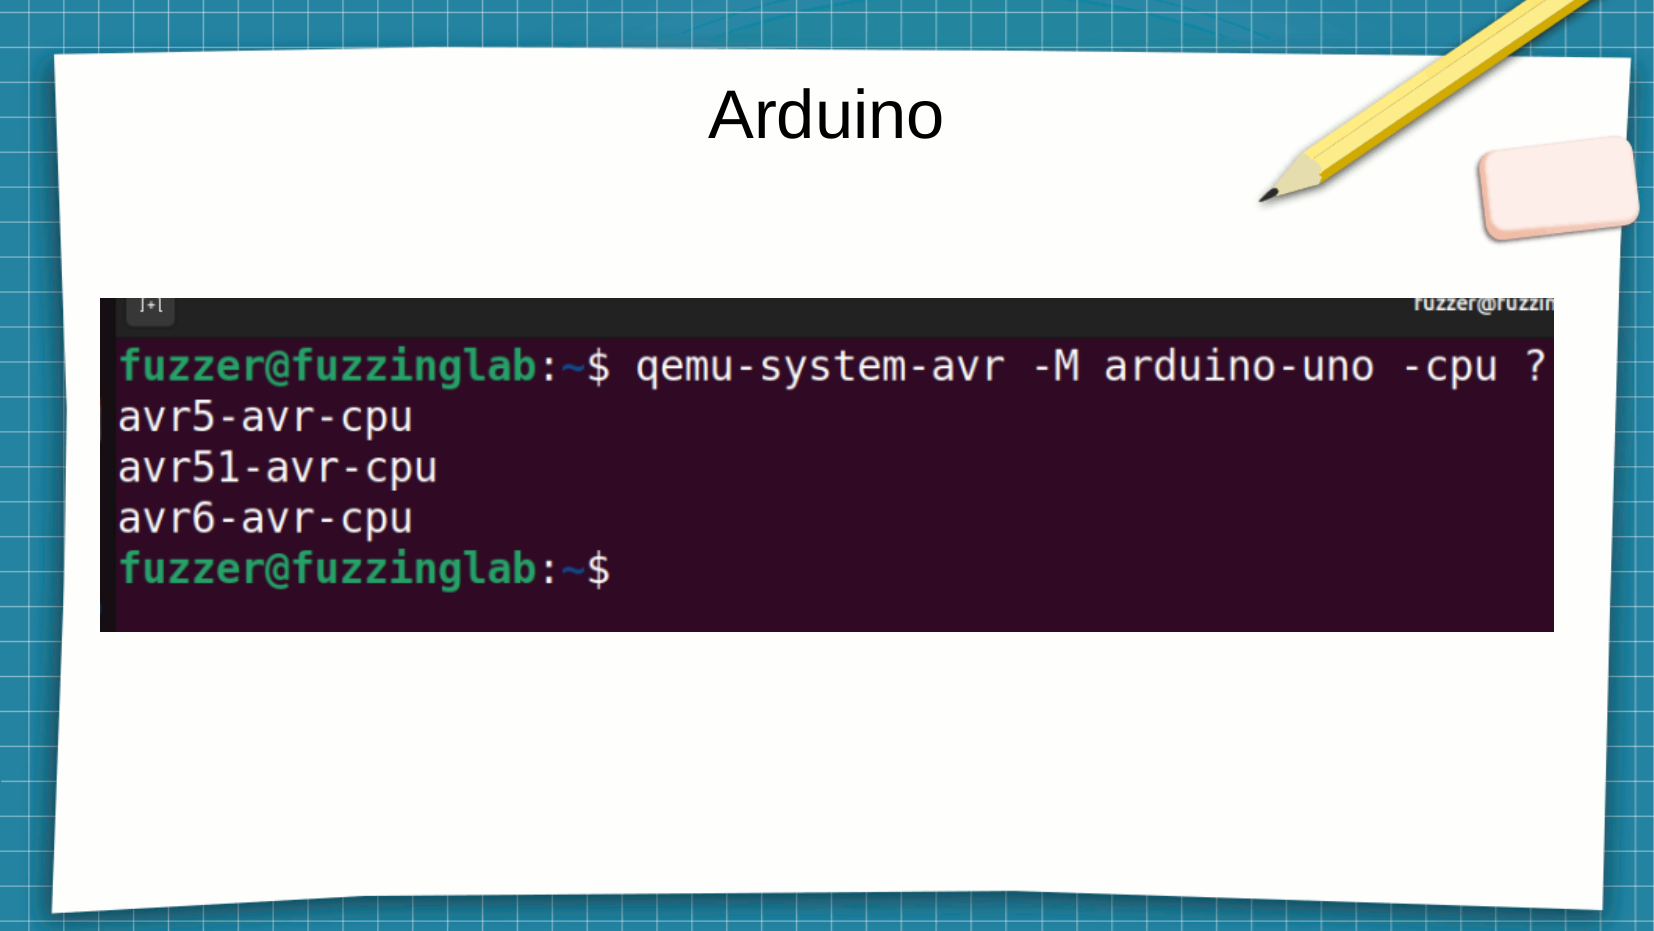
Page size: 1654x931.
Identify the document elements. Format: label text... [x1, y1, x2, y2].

title Arduino [82, 37, 1571, 193]
picture [0, 0, 1654, 931]
